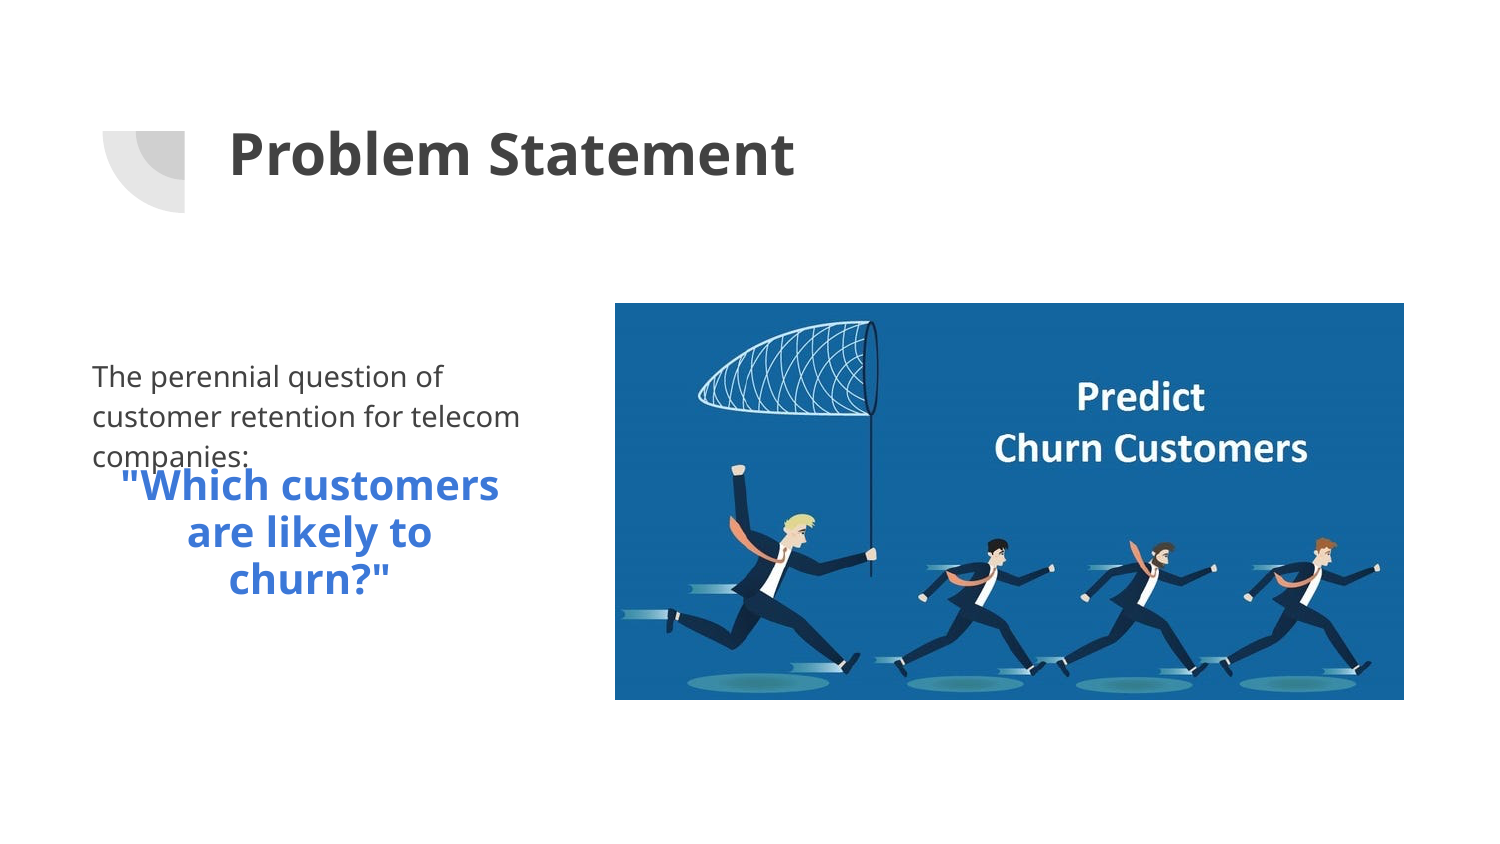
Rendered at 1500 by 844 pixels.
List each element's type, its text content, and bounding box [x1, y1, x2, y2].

list "Which customers are likely to churn?" [91, 446, 529, 514]
text_box The perennial question of customer retention for telecom companies: [77, 337, 576, 489]
picture [615, 303, 1404, 700]
title Problem Statement [213, 98, 1368, 263]
